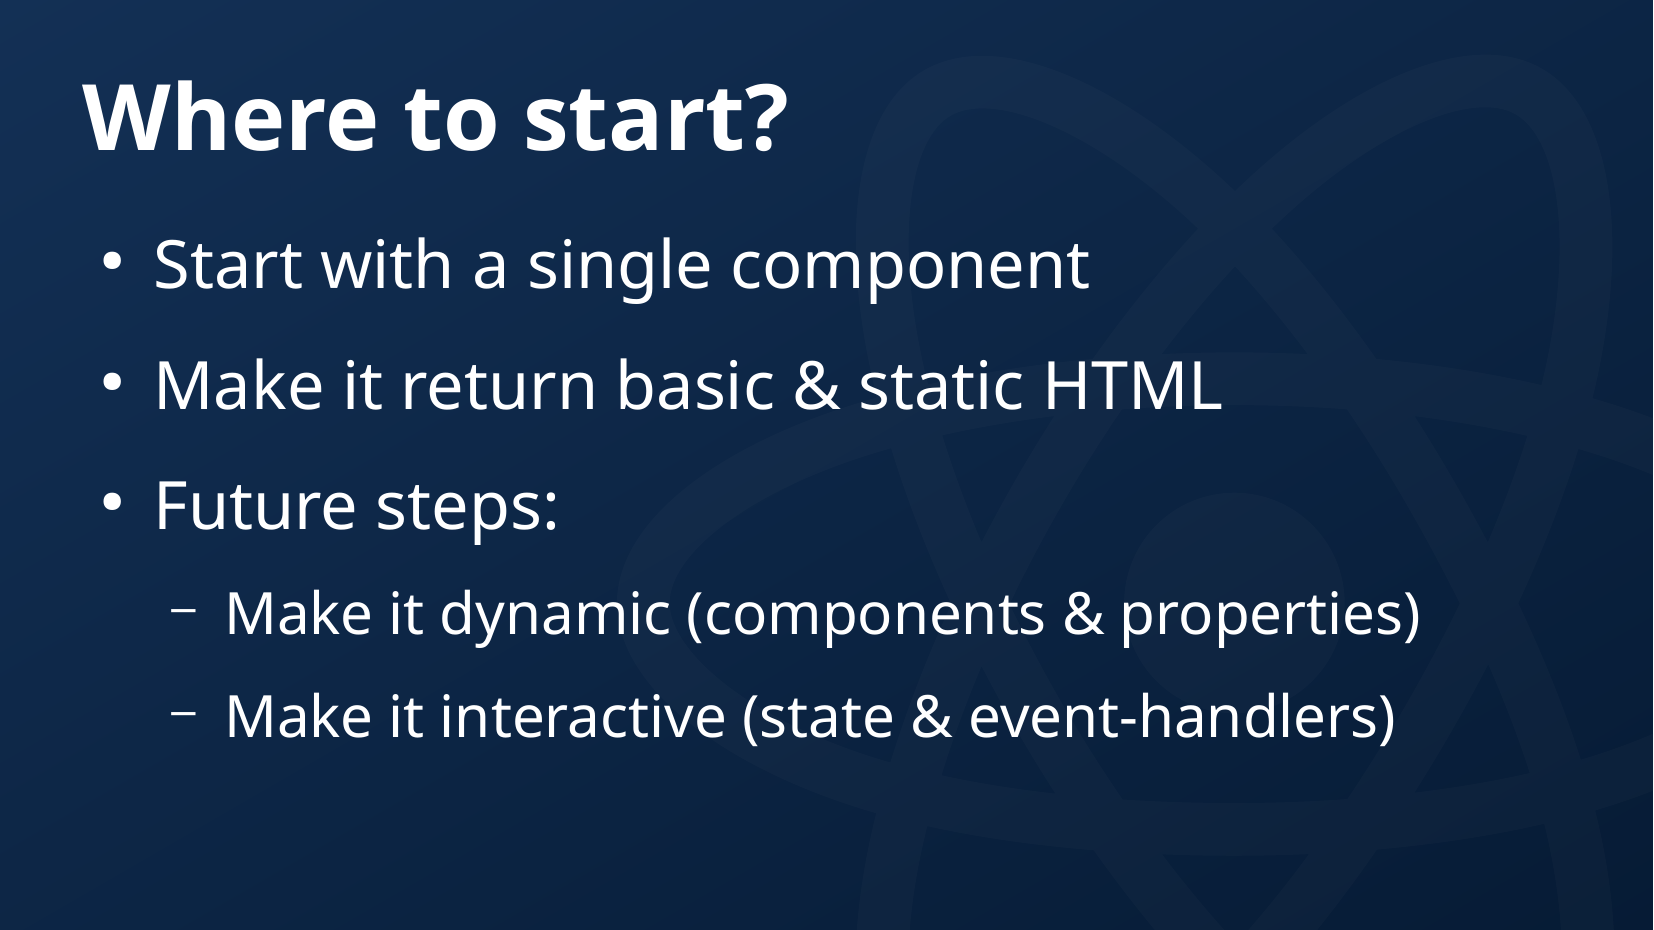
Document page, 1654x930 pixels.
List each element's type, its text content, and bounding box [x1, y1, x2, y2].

list Start with a single component Make it return basic & static HTML Future steps: Make it dynamic (components & properties) Make it interactive (state & event-handlers) [82, 217, 1571, 757]
title Where to start? [82, 37, 1571, 193]
